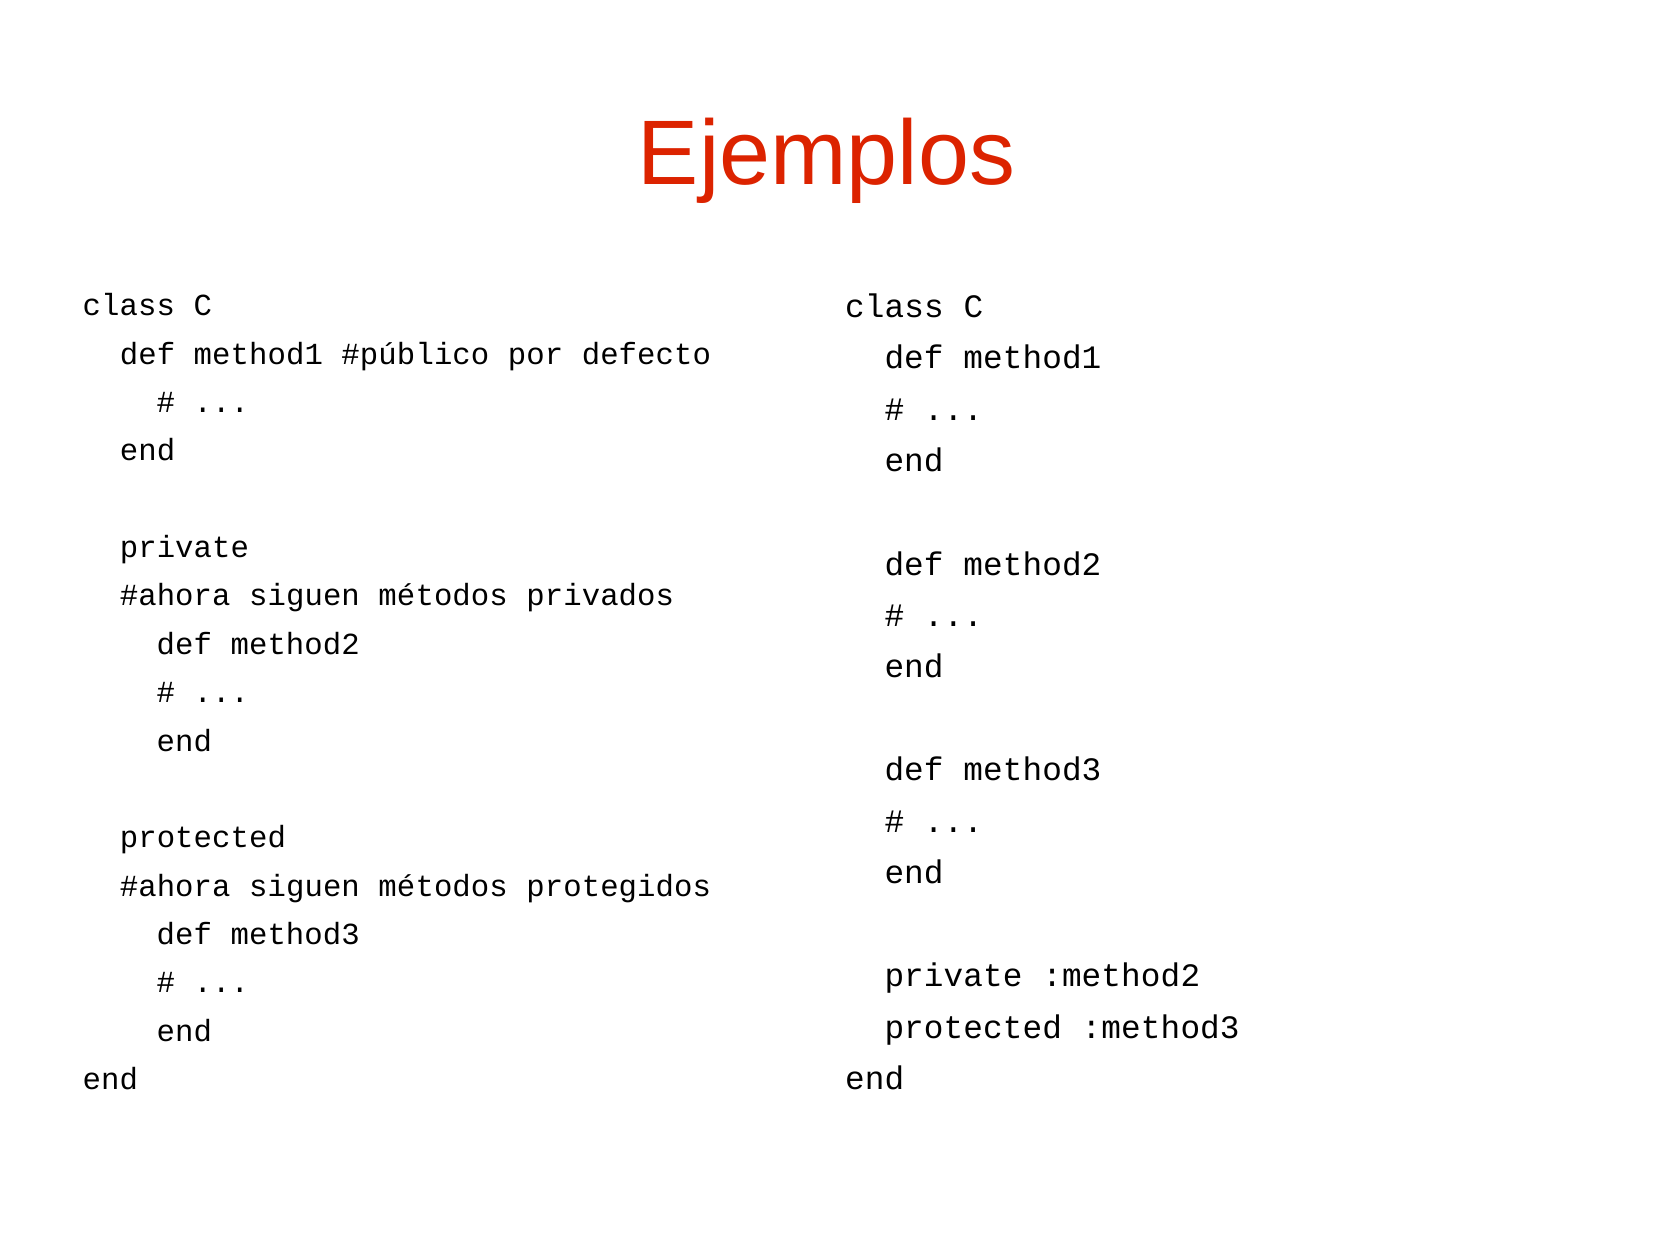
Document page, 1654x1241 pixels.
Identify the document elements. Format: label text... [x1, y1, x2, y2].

list class C def method1 #público por defecto # ... end private #ahora siguen métodos privados def method2 # ... end protected #ahora siguen métodos protegidos def method3 # ... end end [82, 290, 809, 1109]
title Ejemplos [82, 49, 1571, 257]
list class C def method1 # ... end def method2 # ... end def method3 # ... end private :method2 protected :method3 end [845, 290, 1572, 1109]
